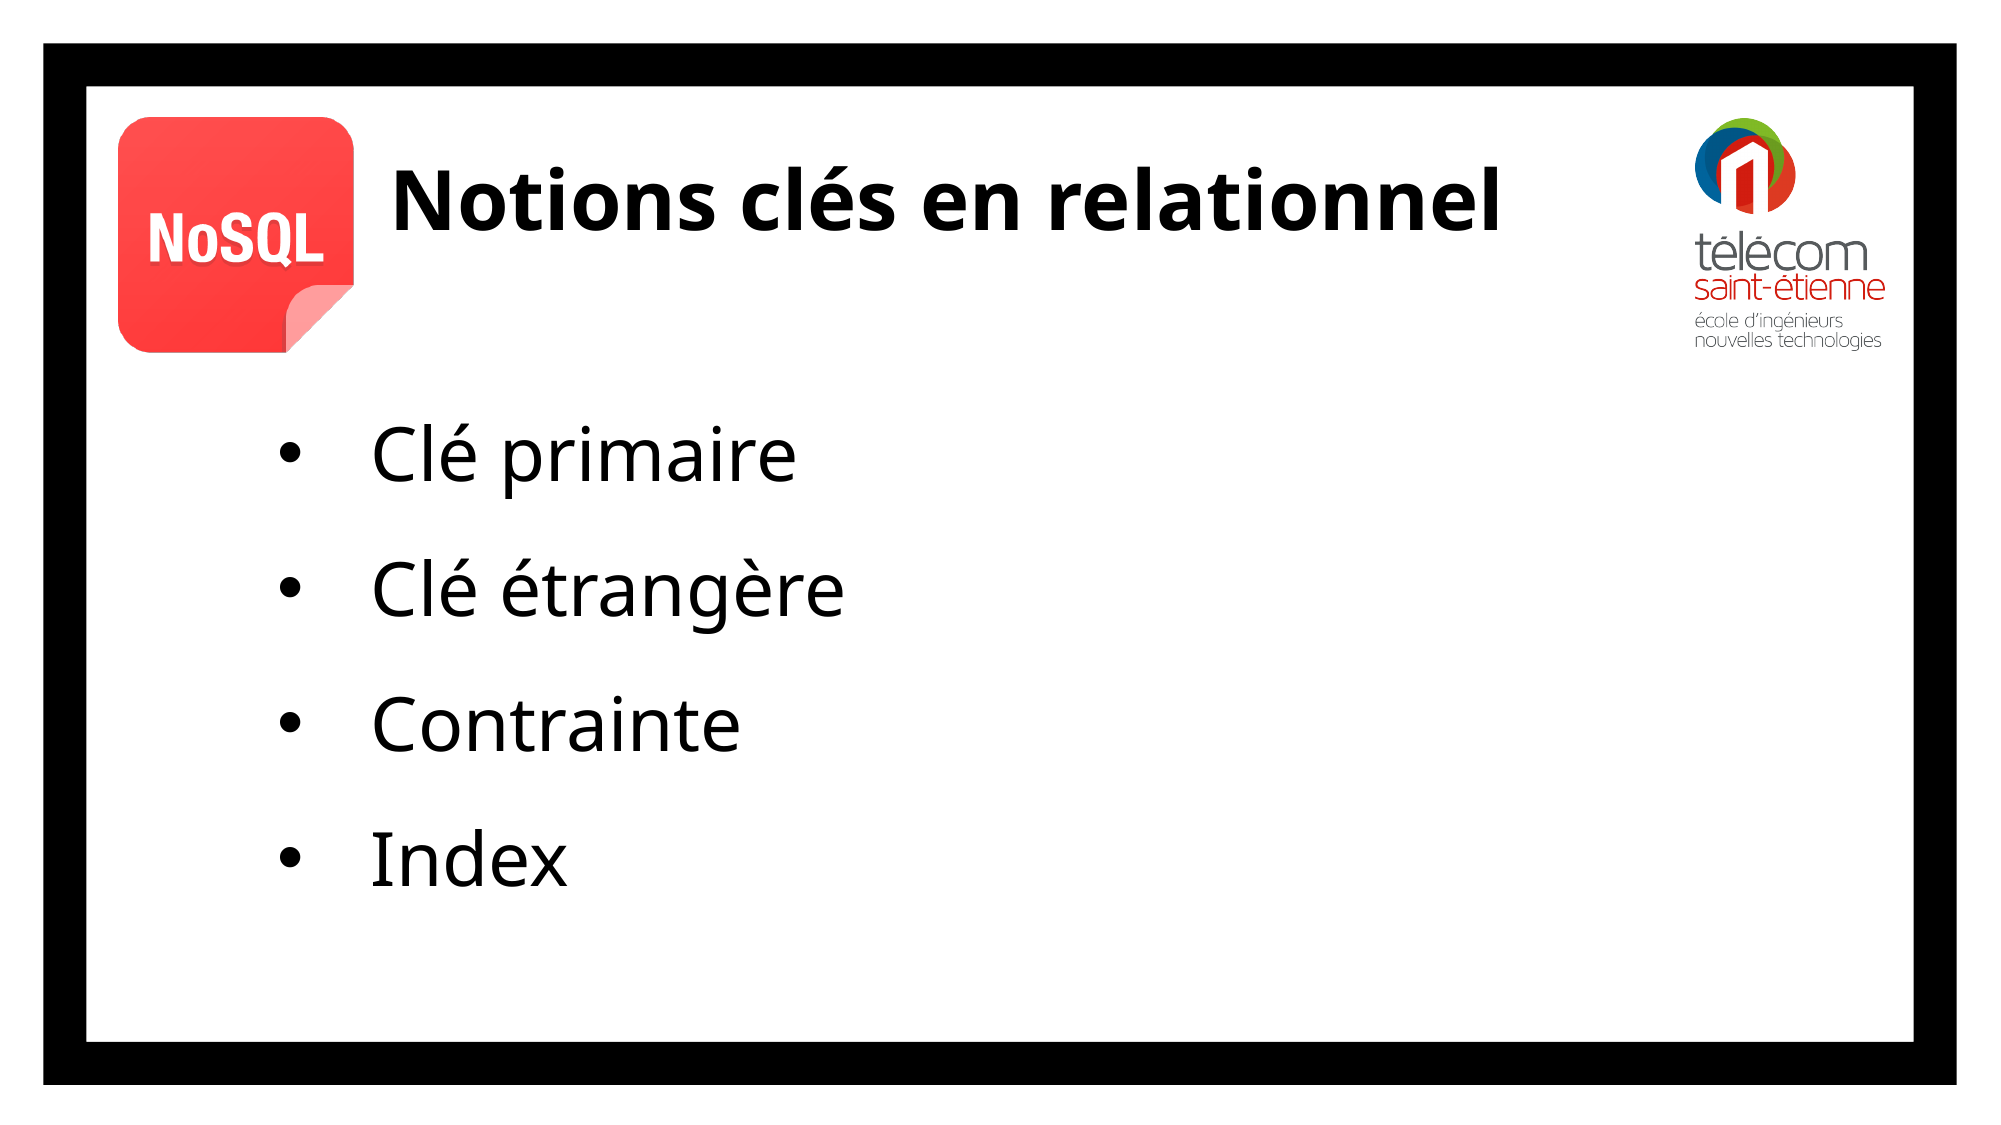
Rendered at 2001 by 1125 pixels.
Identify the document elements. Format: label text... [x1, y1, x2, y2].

title Notions clés en relationnel [370, 138, 1695, 304]
picture [101, 100, 370, 369]
text_box Clé primaire Clé étrangère Contrainte Index [262, 354, 1725, 915]
picture [1695, 118, 1885, 351]
